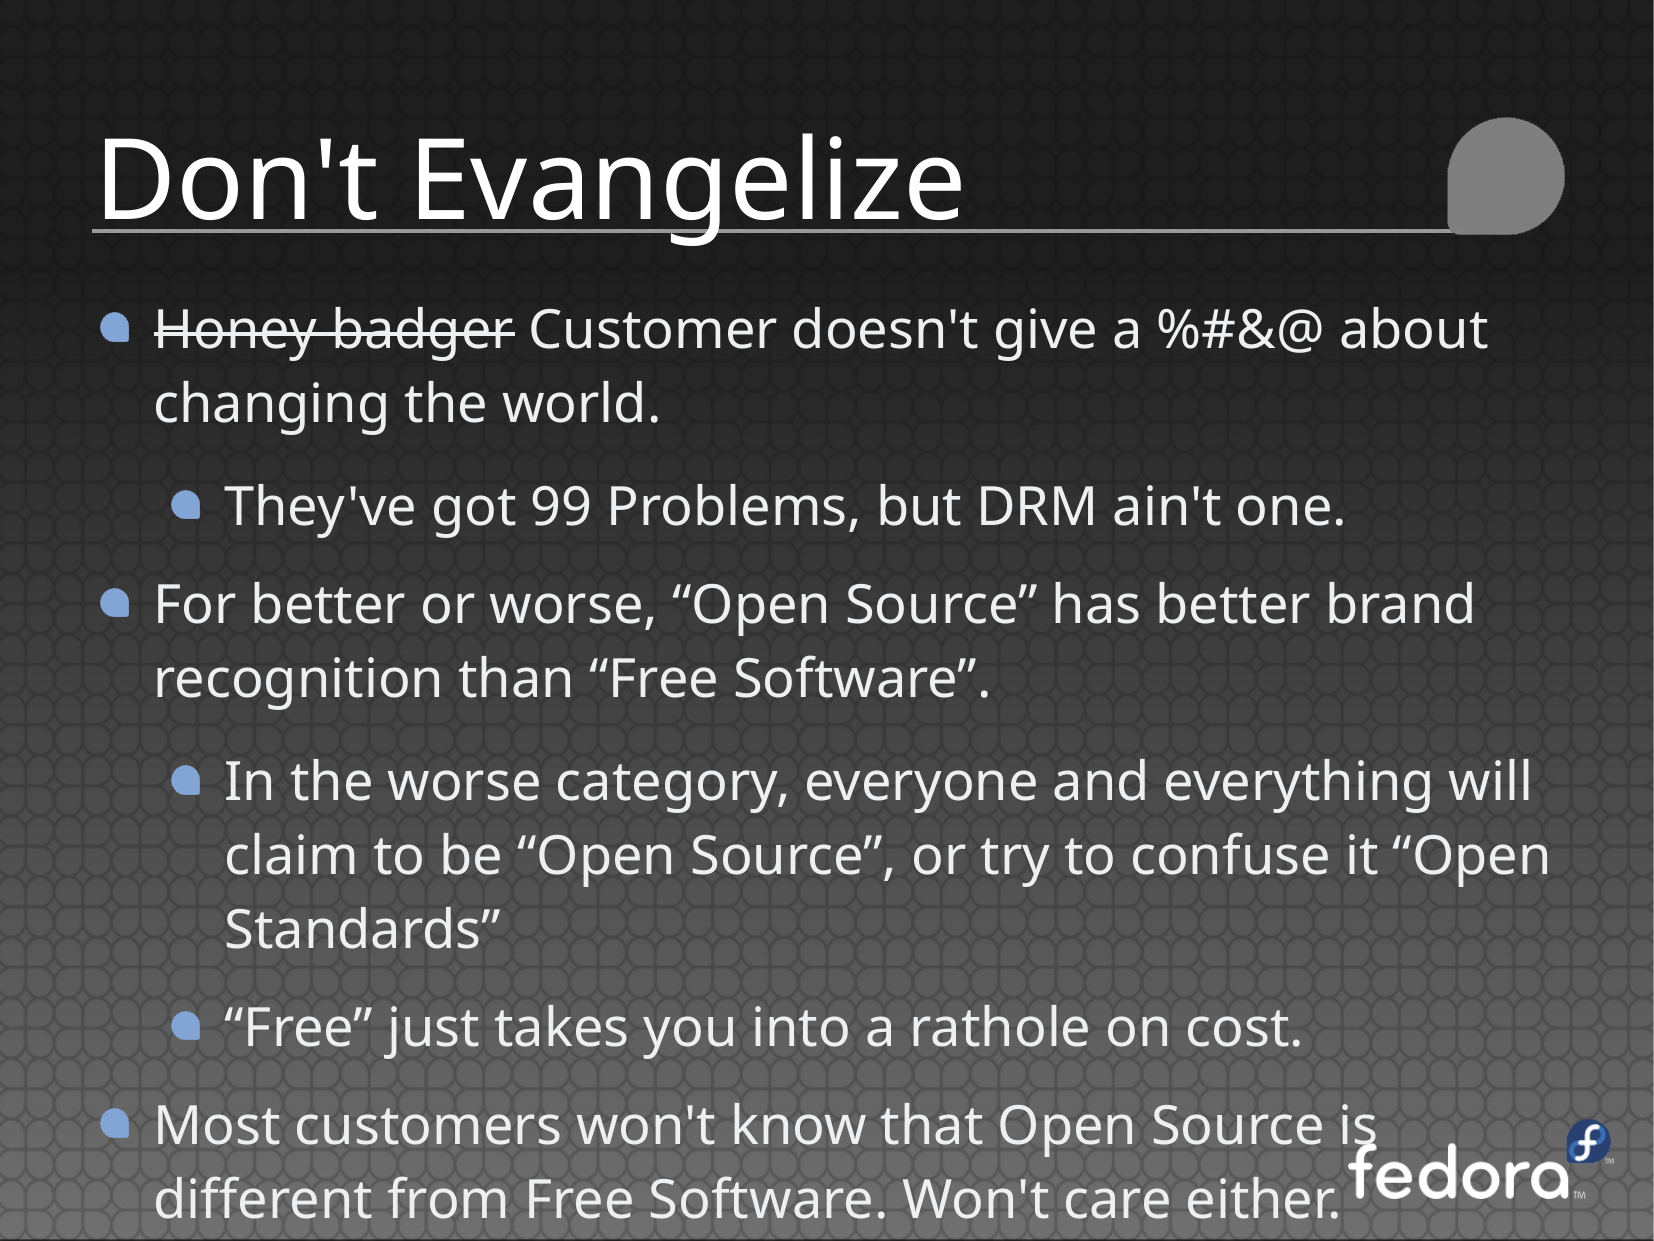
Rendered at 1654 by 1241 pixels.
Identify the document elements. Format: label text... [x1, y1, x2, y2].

title Don't Evangelize [94, 100, 1426, 251]
picture [0, 0, 1654, 1241]
list Honey badger Customer doesn't give a %#&@ about changing the world. They've got 99 Problems, but DRM ain't one. For better or worse, “Open Source” has better brand recognition than “Free Software”. In the worse category, everyone and everything will claim to be “Open Source”, or try to confuse it “Open Standards” “Free” just takes you into a rathole on cost. Most customers won't know that Open Source is different from Free Software. Won't care either. [82, 290, 1571, 1114]
